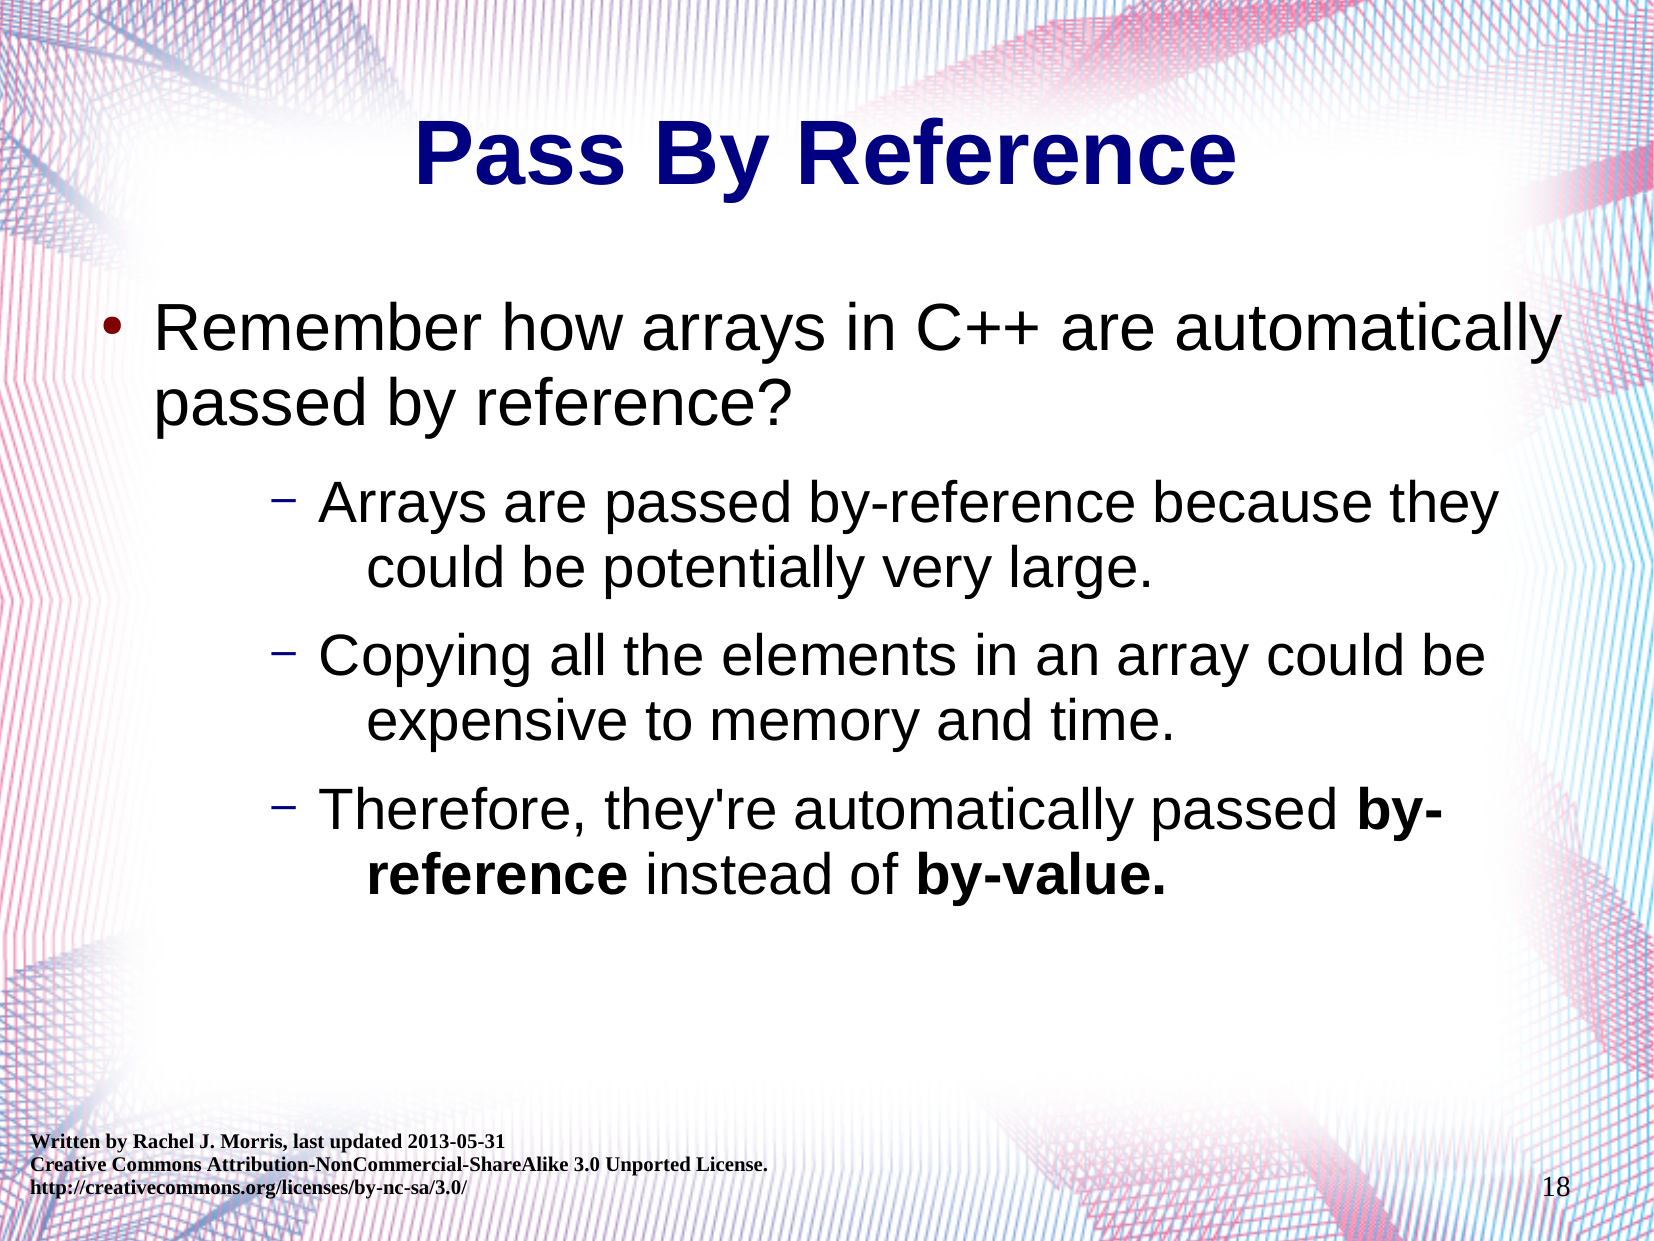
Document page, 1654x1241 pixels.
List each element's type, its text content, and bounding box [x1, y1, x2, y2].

picture [0, 0, 1654, 1241]
list Remember how arrays in C++ are automatically passed by reference? Arrays are passed by-reference because they could be potentially very large. Copying all the elements in an array could be expensive to memory and time. Therefore, they're automatically passed by-reference instead of by-value. [82, 290, 1571, 1010]
title Pass By Reference [82, 49, 1571, 257]
